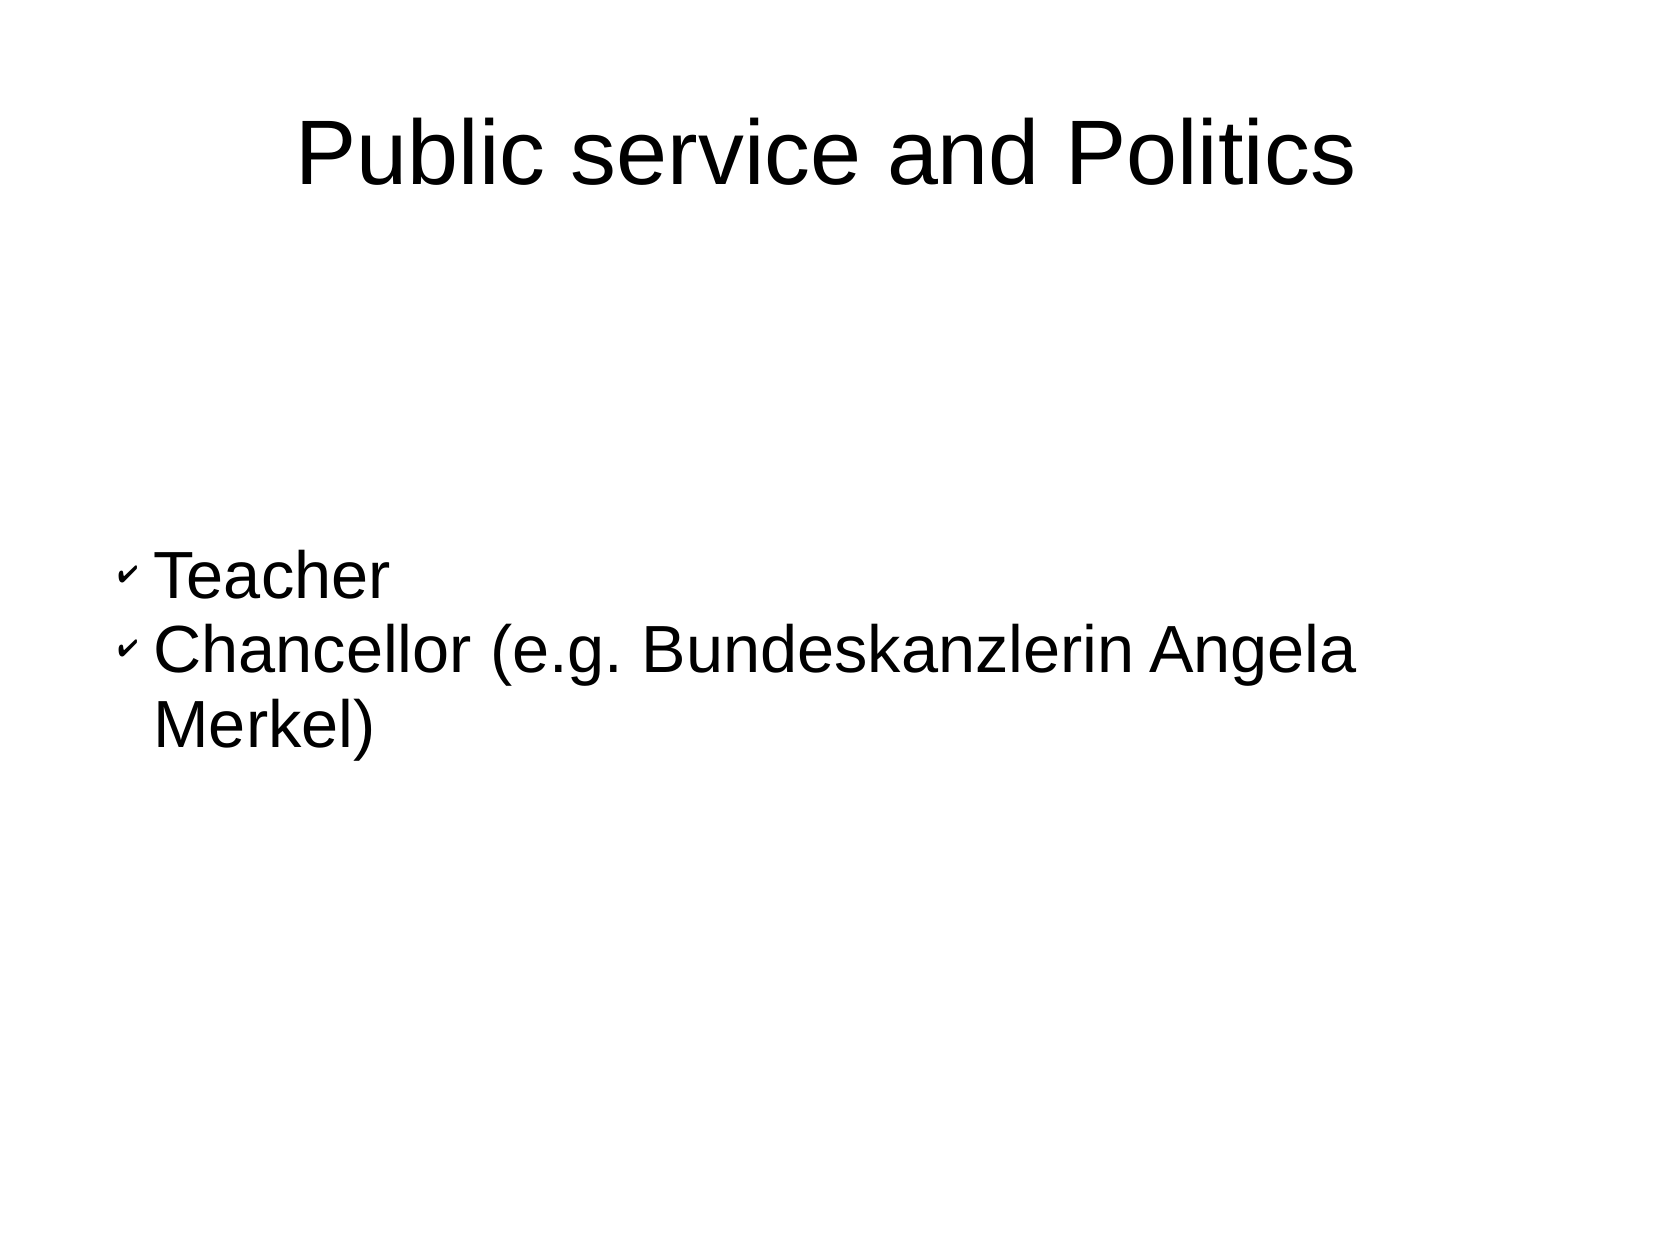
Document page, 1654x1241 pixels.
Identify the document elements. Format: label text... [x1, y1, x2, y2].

title Public service and Politics [82, 49, 1571, 257]
subtitle Teacher Chancellor (e.g. Bundeskanzlerin Angela Merkel) [82, 290, 1571, 1010]
